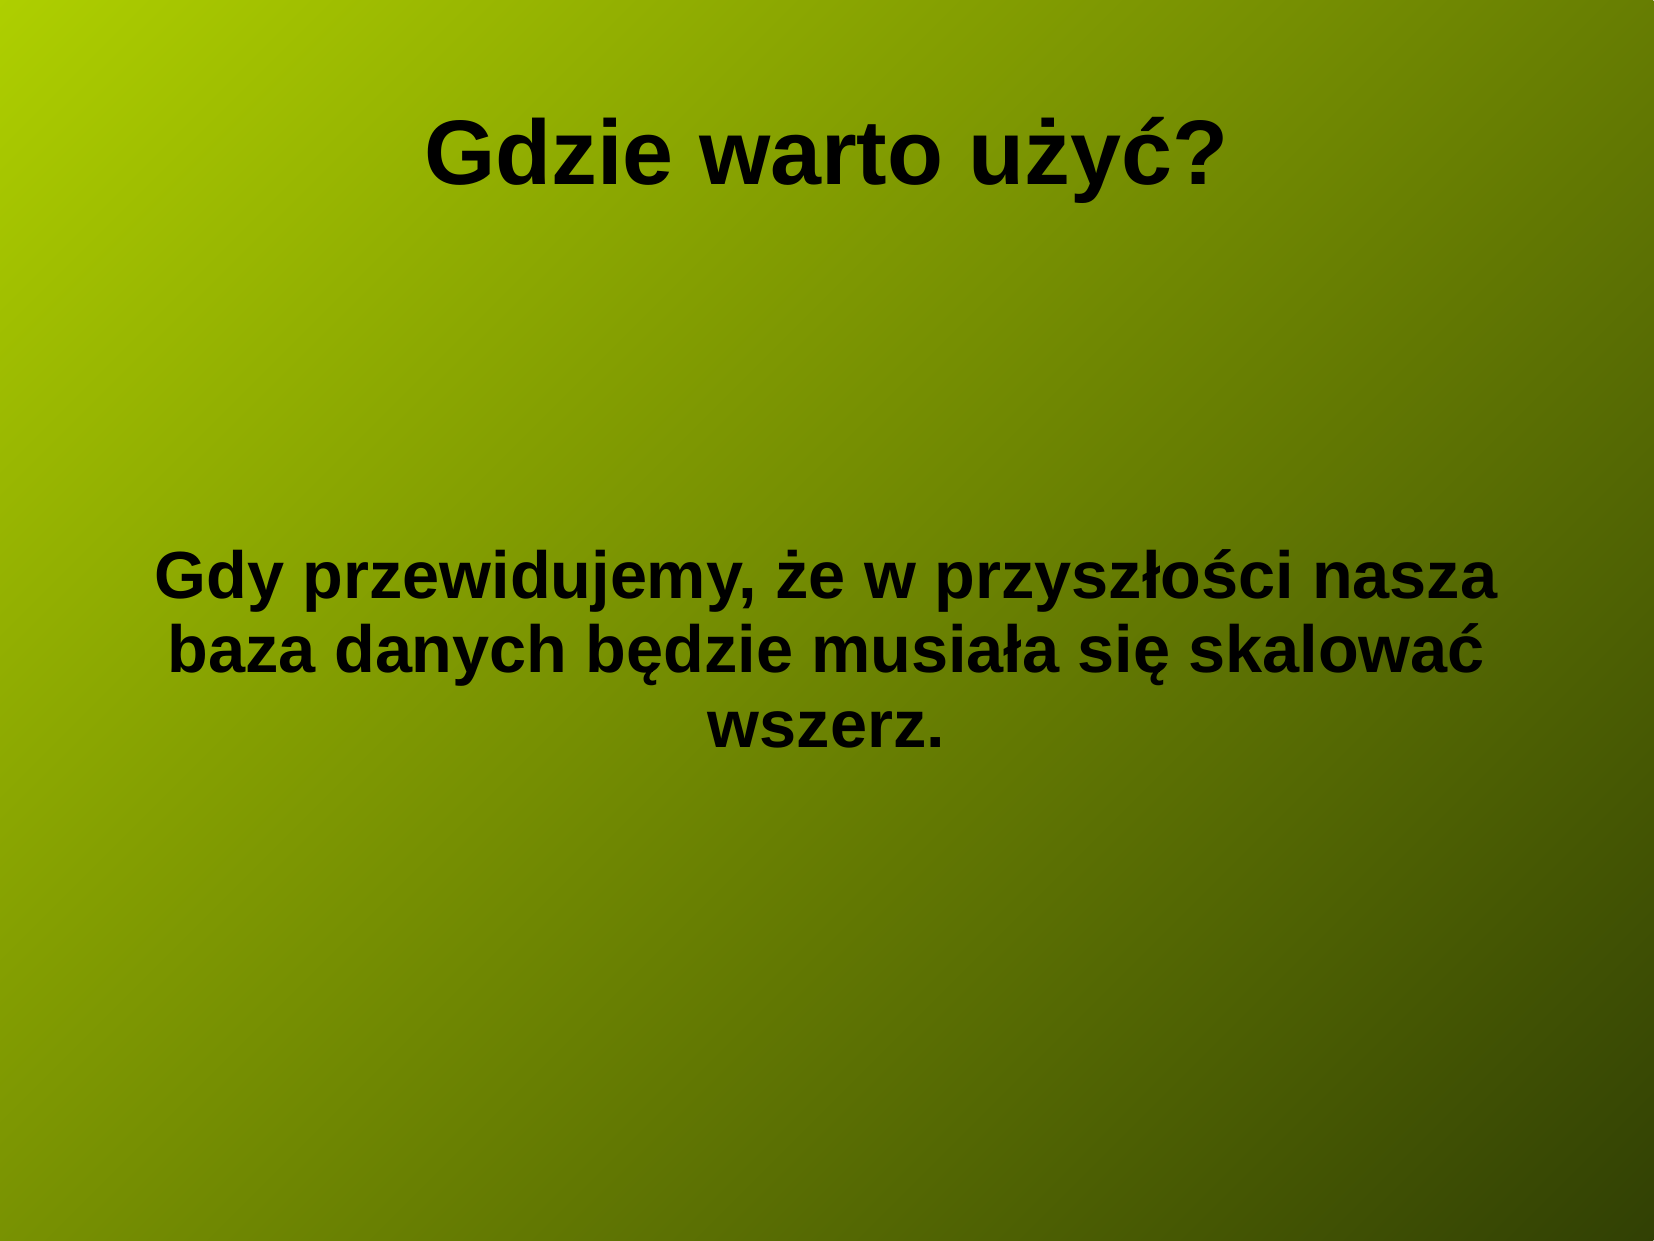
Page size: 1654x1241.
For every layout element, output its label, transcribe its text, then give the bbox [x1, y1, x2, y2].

title Gdzie warto użyć? [82, 49, 1571, 257]
subtitle Gdy przewidujemy, że w przyszłości nasza baza danych będzie musiała się skalować wszerz. [82, 290, 1571, 1010]
